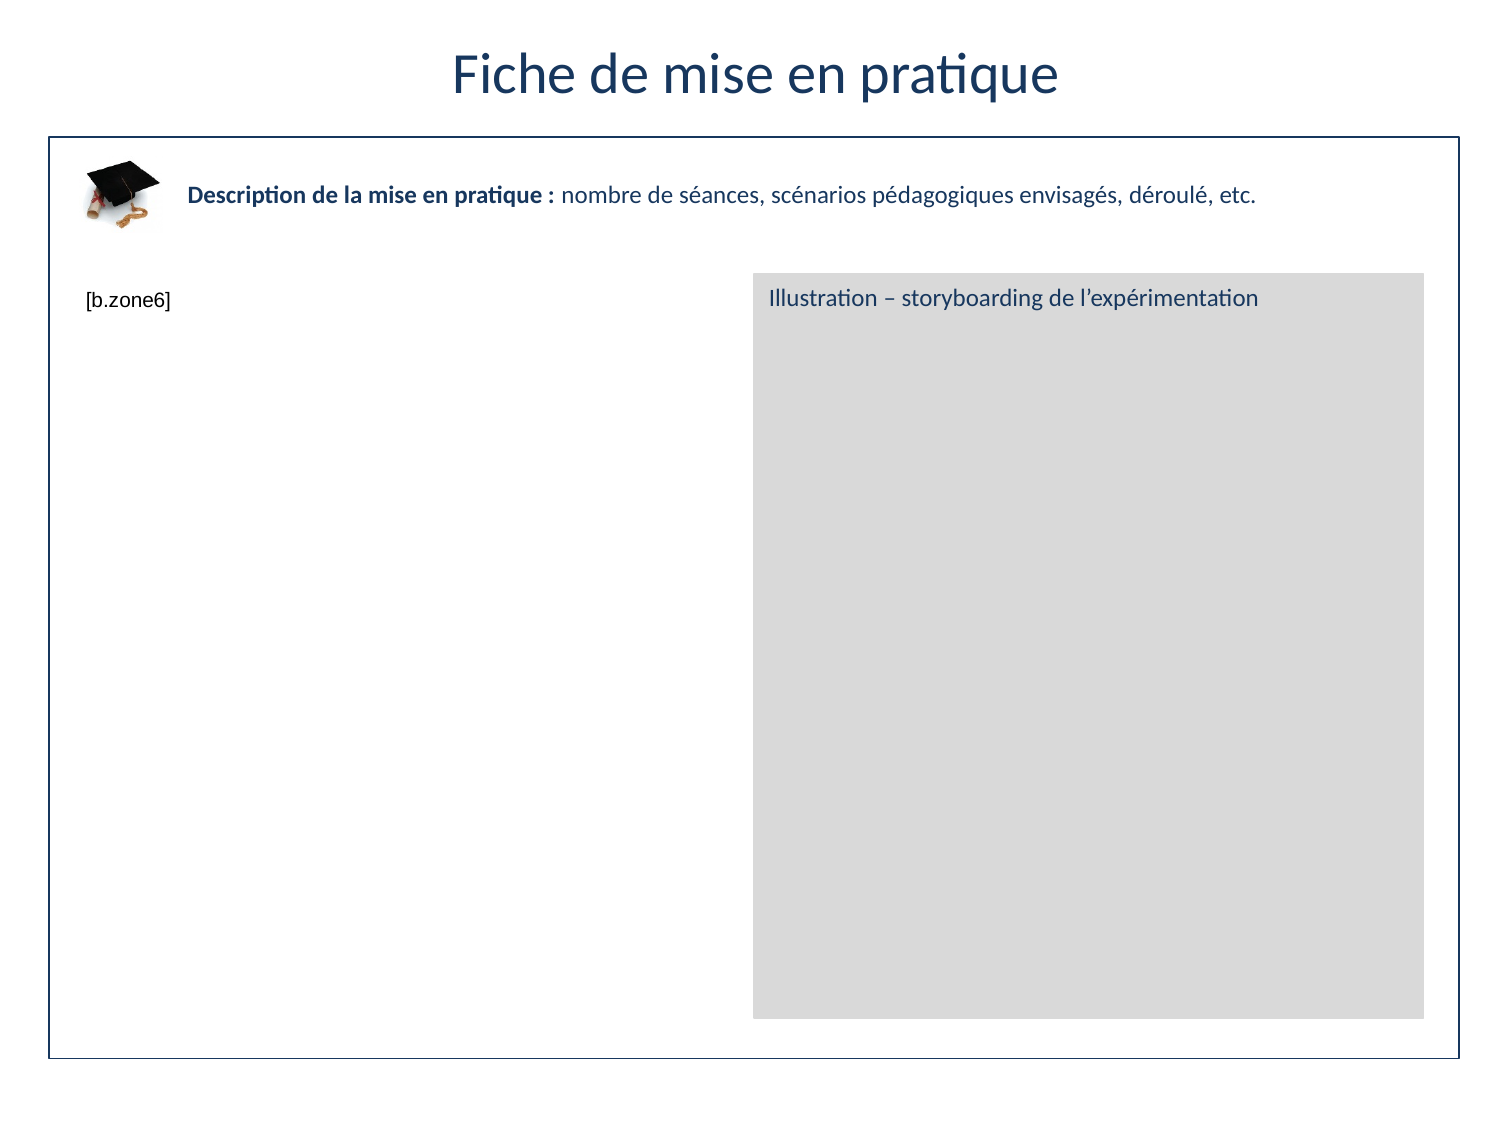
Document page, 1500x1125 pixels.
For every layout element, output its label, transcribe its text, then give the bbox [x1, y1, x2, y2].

text_box [48, 137, 1459, 1059]
text_box [b.zone6] [70, 278, 733, 319]
text_box Illustration – storyboarding de l’expérimentation [753, 273, 1424, 1018]
title Fiche de mise en pratique [53, 19, 1459, 121]
